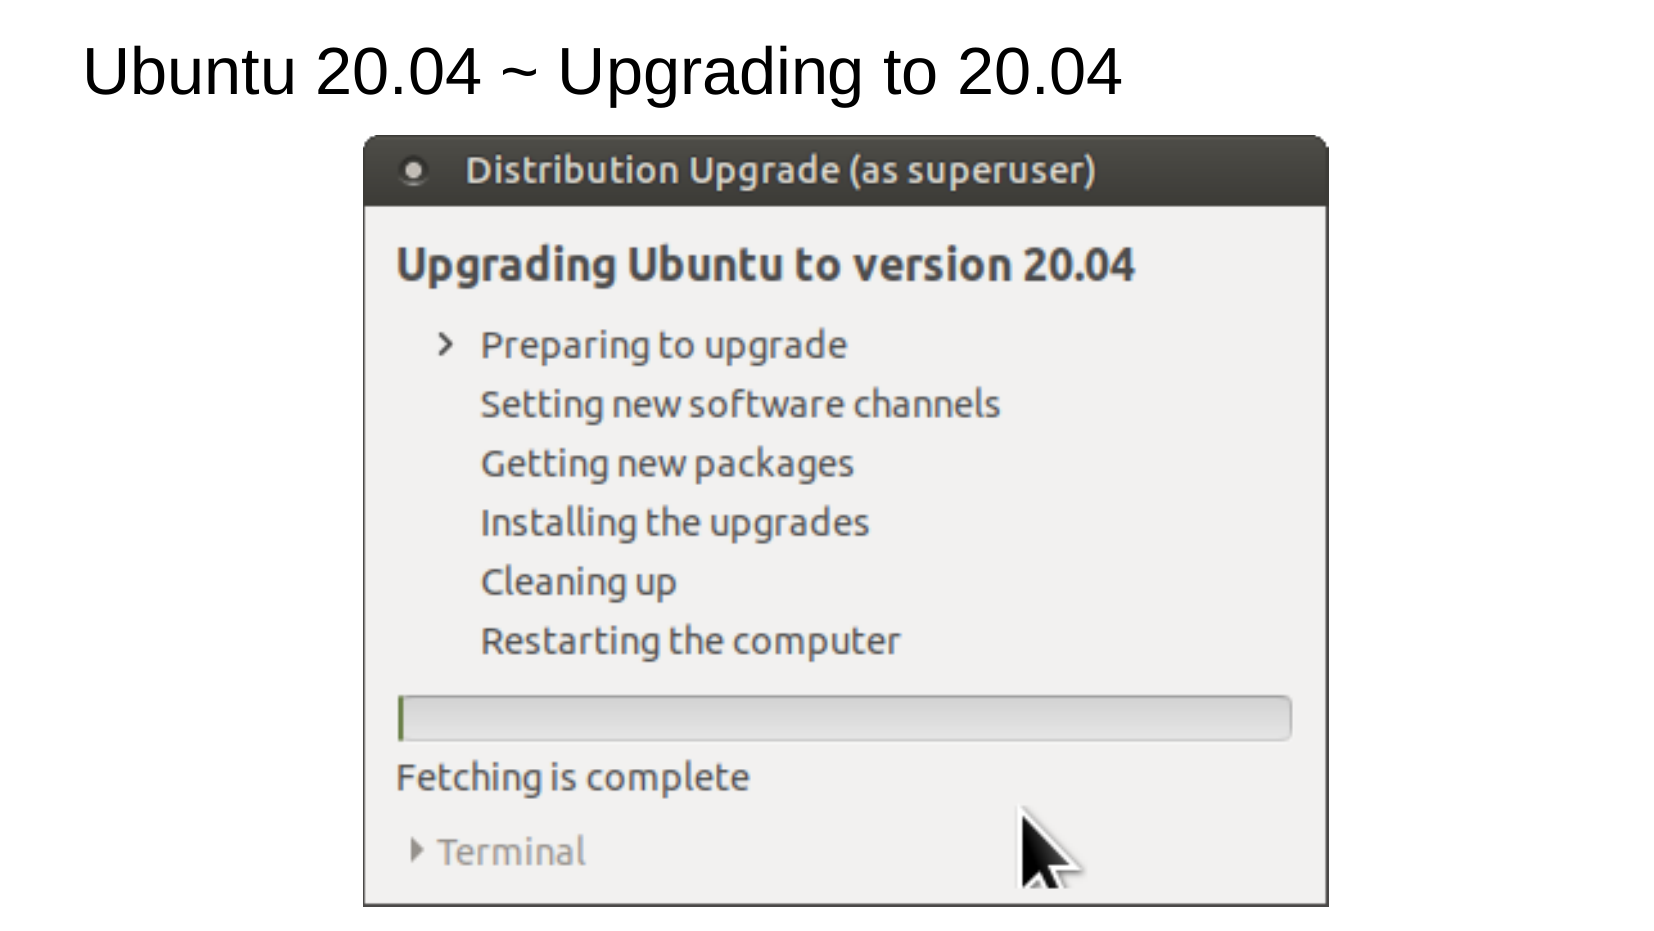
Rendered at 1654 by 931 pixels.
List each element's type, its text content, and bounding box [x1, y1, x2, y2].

title Ubuntu 20.04 ~ Upgrading to 20.04 [82, 34, 1571, 110]
picture [363, 135, 1329, 907]
